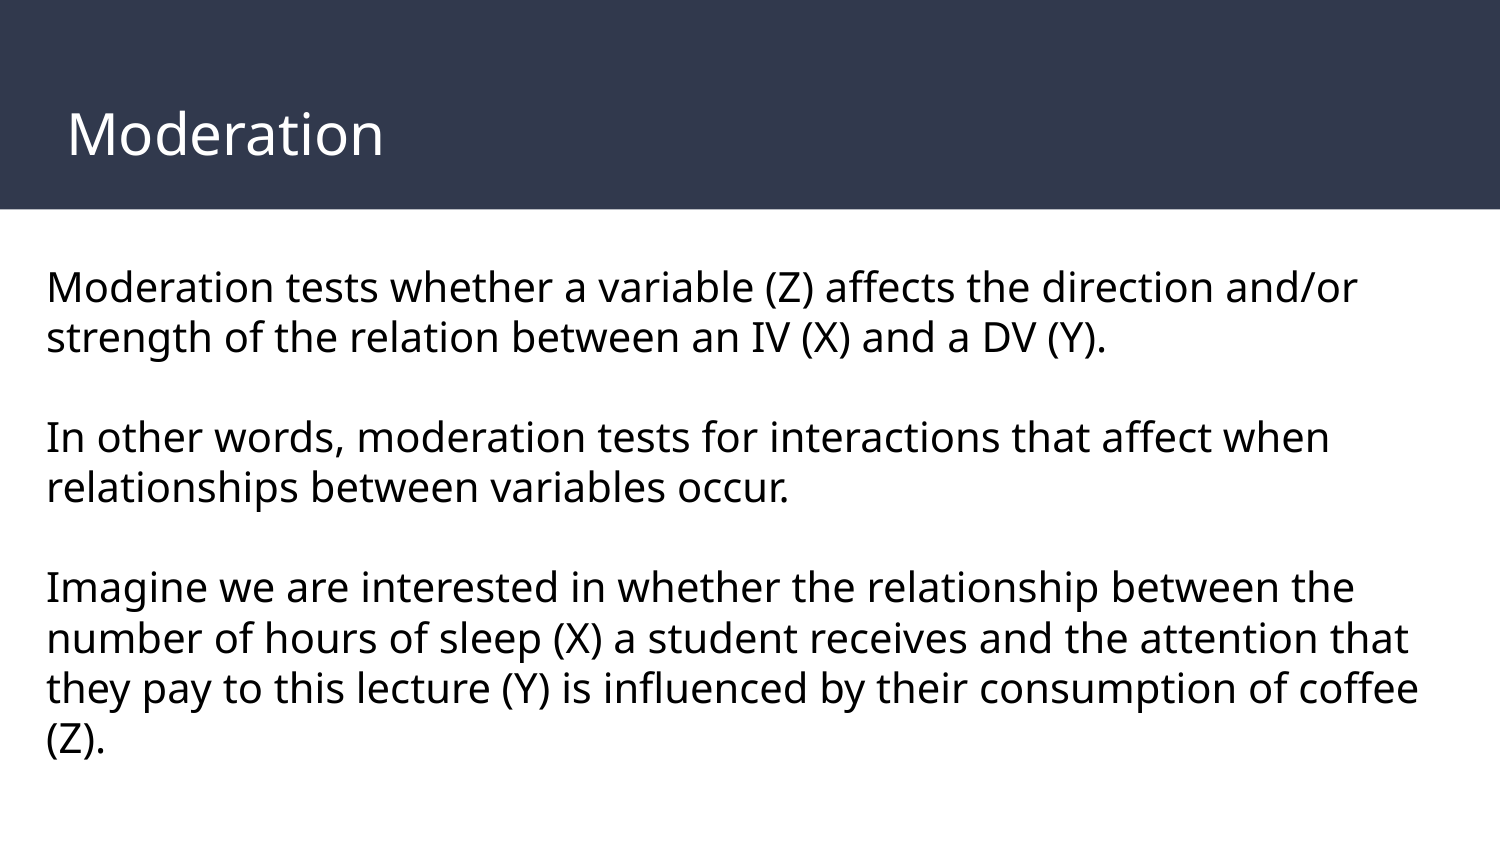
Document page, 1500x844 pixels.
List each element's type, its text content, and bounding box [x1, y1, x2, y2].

text_box Moderation tests whether a variable (Z) affects the direction and/or strength of the relation between an IV (X) and a DV (Y). In other words, moderation tests for interactions that affect when relationships between variables occur. Imagine we are interested in whether the relationship between the number of hours of sleep (X) a student receives and the attention that they pay to this lecture (Y) is influenced by their consumption of coffee (Z). [31, 246, 1473, 825]
title Moderation [51, 82, 1449, 185]
